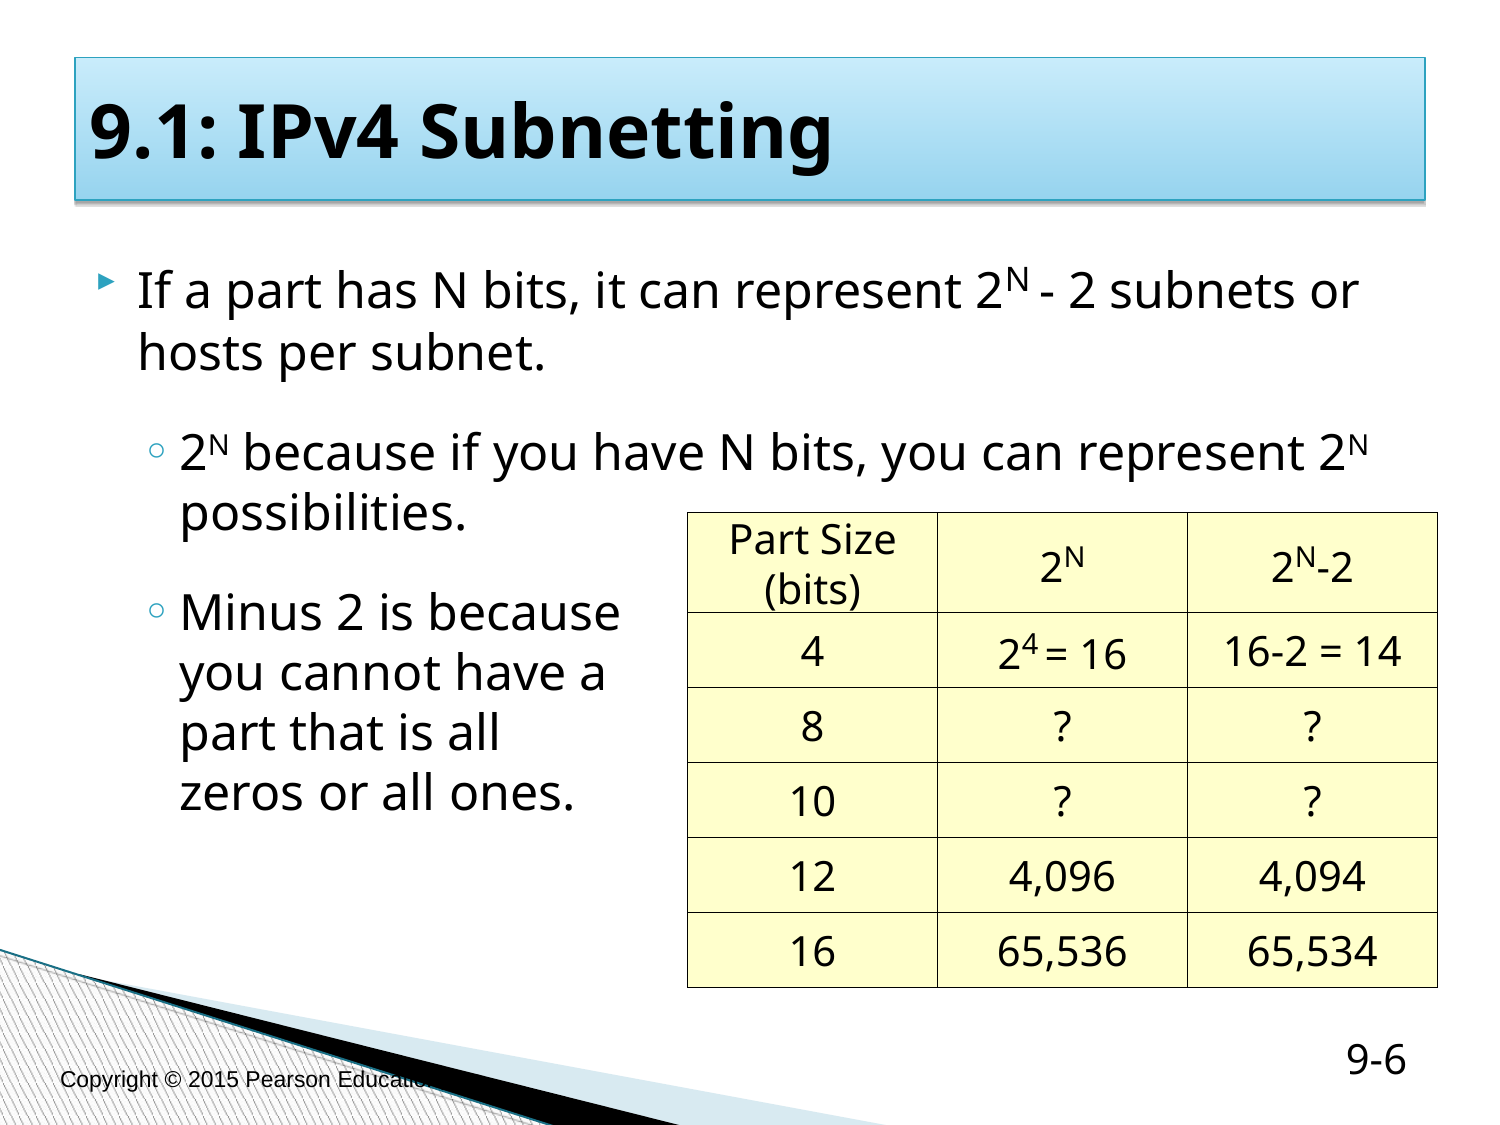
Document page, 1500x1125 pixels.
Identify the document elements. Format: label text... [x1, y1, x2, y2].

text_box 4,094 [1187, 838, 1438, 912]
footer Copyright © 2015 Pearson Education, Inc. [37, 1050, 513, 1100]
text_box 4,096 [937, 838, 1187, 912]
text_box 8 [687, 687, 937, 762]
text_box ? [1187, 762, 1438, 838]
text_box 10 [687, 762, 937, 838]
text_box 4 [687, 612, 937, 687]
text_box ? [937, 687, 1187, 762]
list If a part has N bits, it can represent 2N - 2 subnets or hosts per subnet. 2N because if you have N bits, you can represent 2N possibilities. Minus 2 is because you cannot have a part that is all zeros or all ones. [62, 242, 1413, 986]
text_box 12 [687, 838, 937, 912]
text_box Part Size (bits) [687, 512, 937, 612]
text_box ? [937, 762, 1187, 838]
text_box 2N [937, 512, 1187, 612]
text_box 65,534 [1187, 912, 1438, 988]
title 9.1: IPv4 Subnetting [75, 57, 1425, 200]
slide_number 9-<number> [1287, 1037, 1423, 1098]
text_box ? [1187, 687, 1438, 762]
text_box 16 [687, 912, 938, 988]
picture [0, 952, 543, 1125]
text_box 24 = 16 [937, 612, 1187, 687]
text_box 65,536 [938, 912, 1187, 988]
text_box 16-2 = 14 [1187, 612, 1438, 687]
text_box 2N-2 [1187, 512, 1438, 612]
